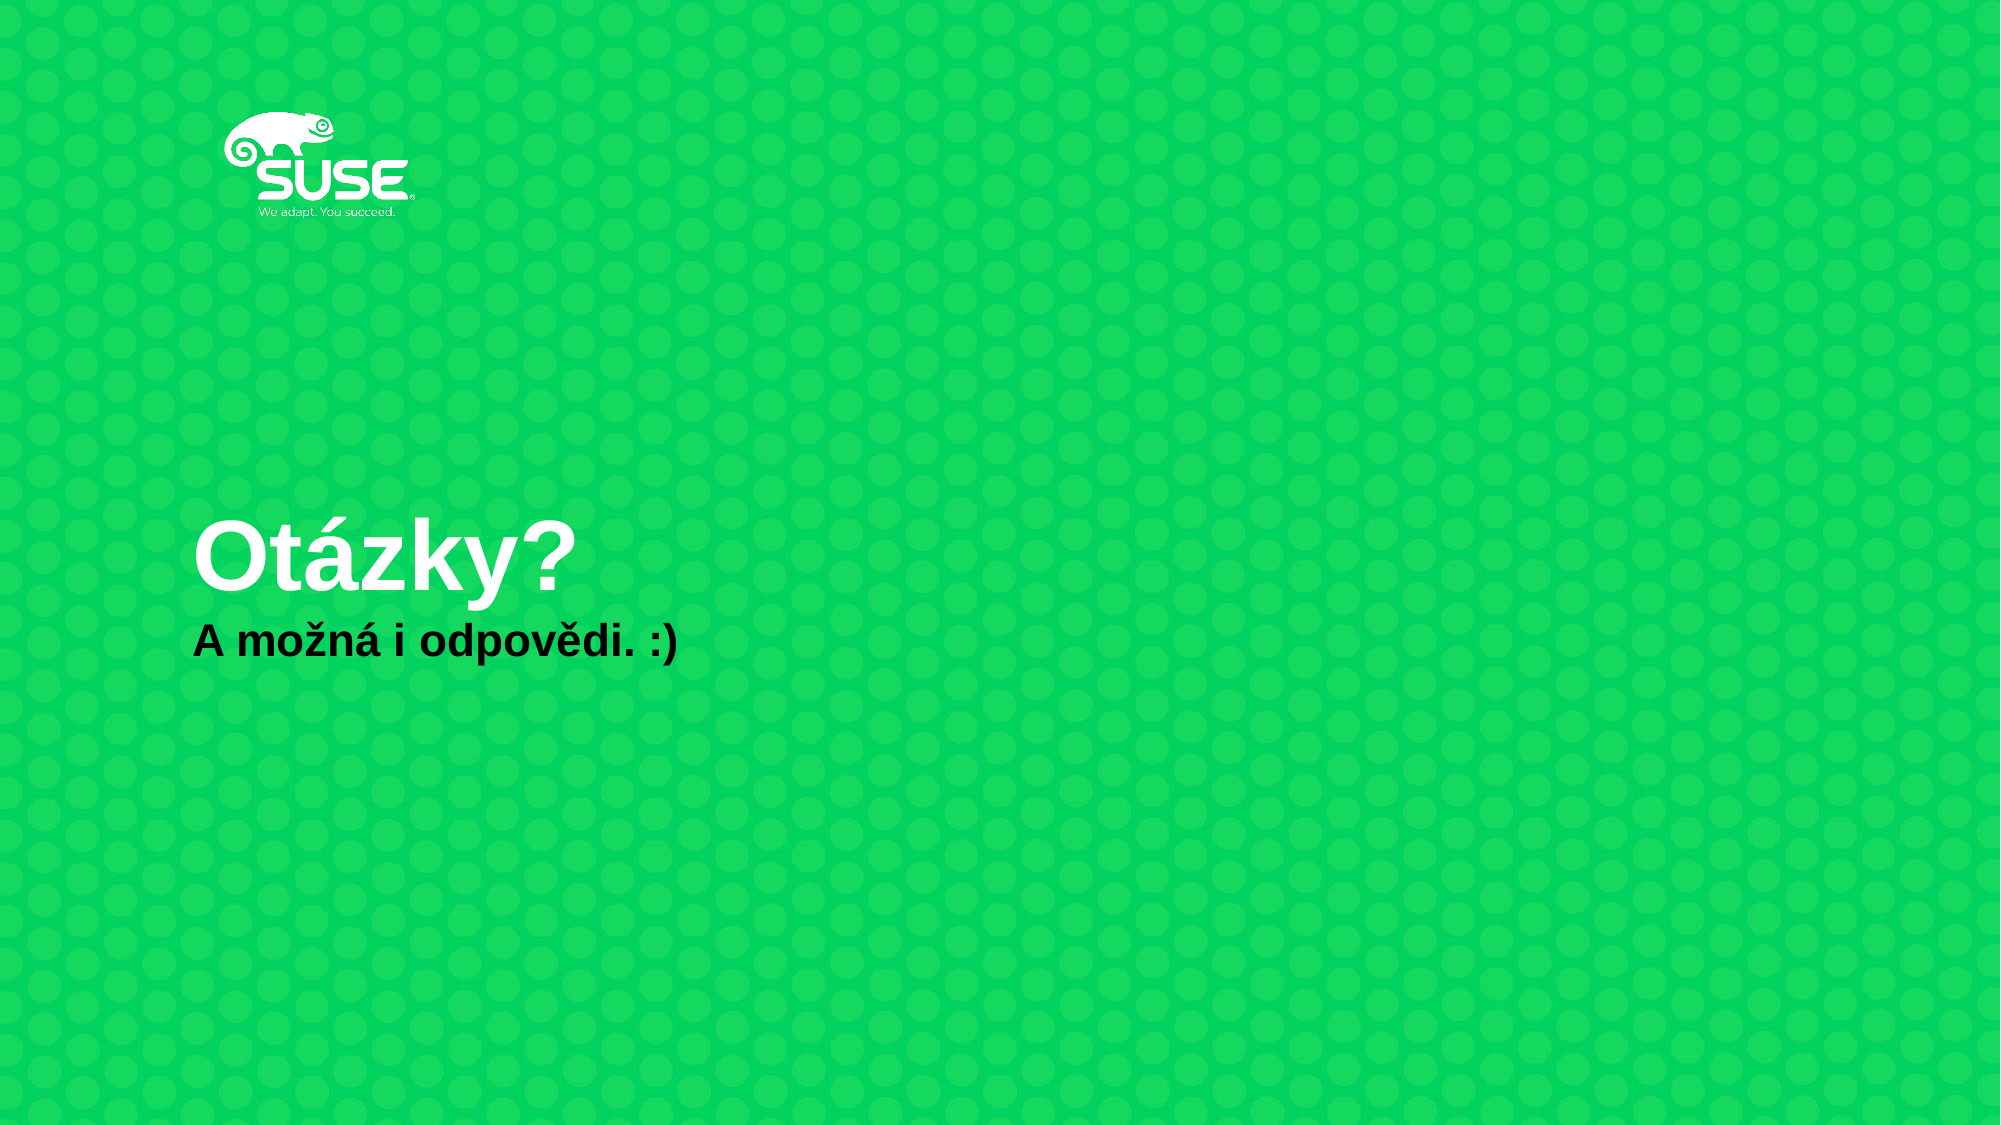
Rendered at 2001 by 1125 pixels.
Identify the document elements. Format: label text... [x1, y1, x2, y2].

title Otázky? A možná i odpovědi. :) [177, 118, 1929, 674]
picture [0, 0, 2000, 1125]
